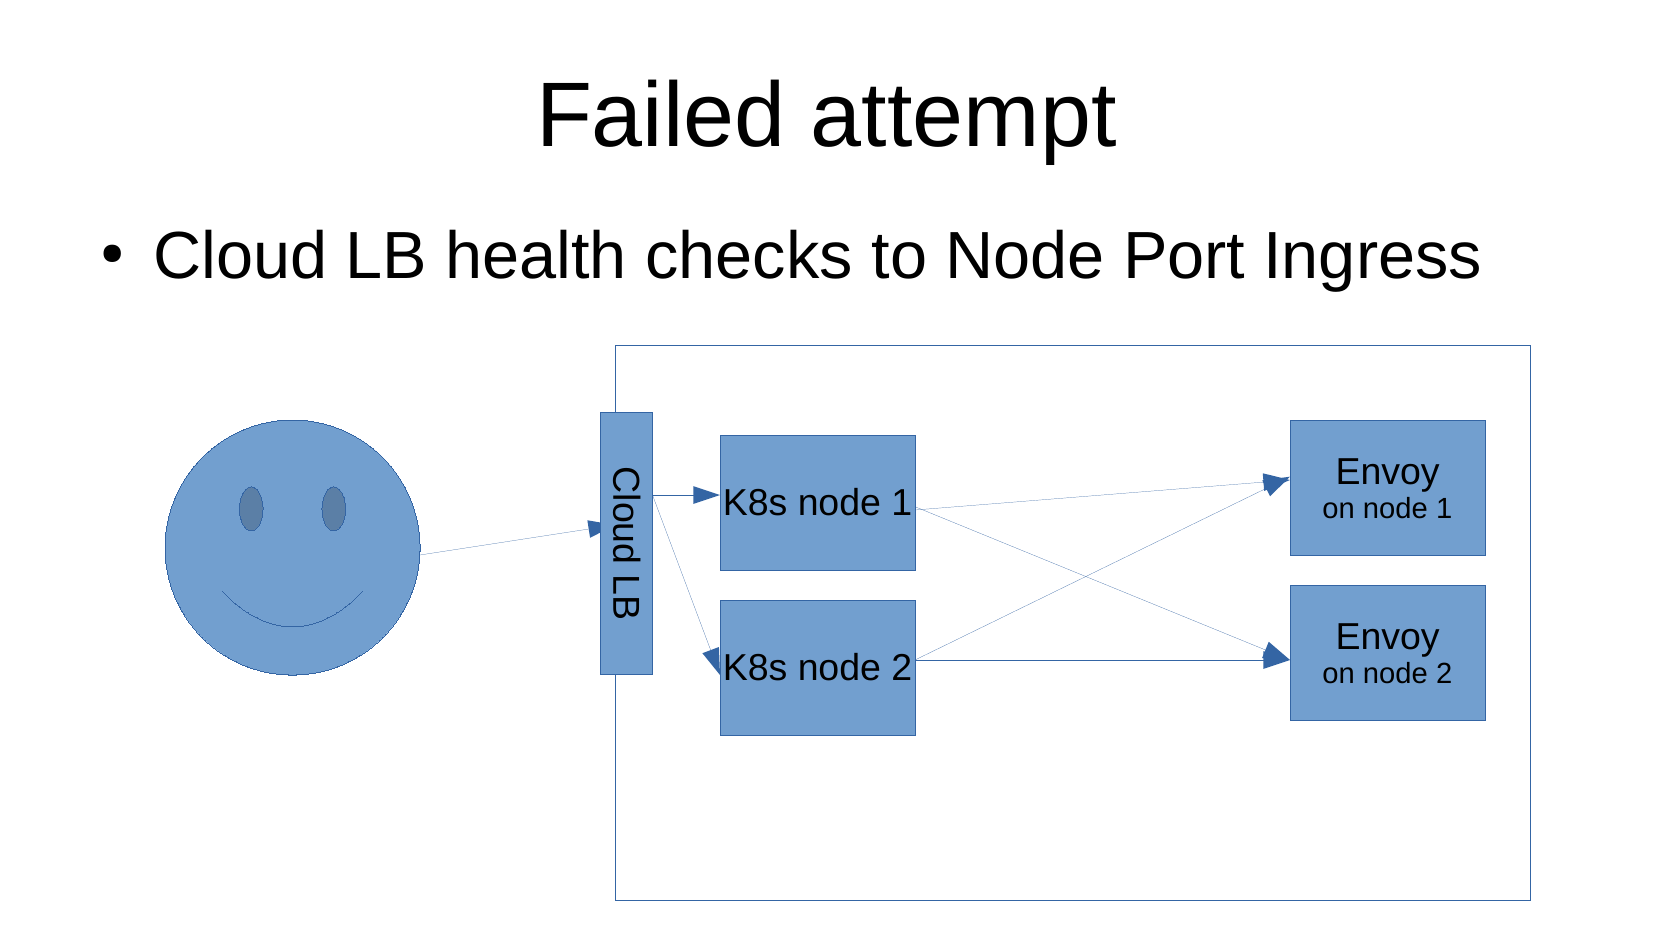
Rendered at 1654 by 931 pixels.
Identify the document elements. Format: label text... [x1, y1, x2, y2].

text_box K8s node 2 [720, 600, 916, 736]
text_box Envoy on node 2 [1290, 585, 1486, 721]
text_box Envoy on node 1 [1290, 420, 1486, 556]
text_box Cloud LB [600, 412, 653, 675]
title Failed attempt [82, 37, 1571, 193]
text_box K8s node 1 [720, 435, 916, 571]
list Cloud LB health checks to Node Port Ingress [82, 217, 1571, 301]
text_box [165, 420, 421, 676]
